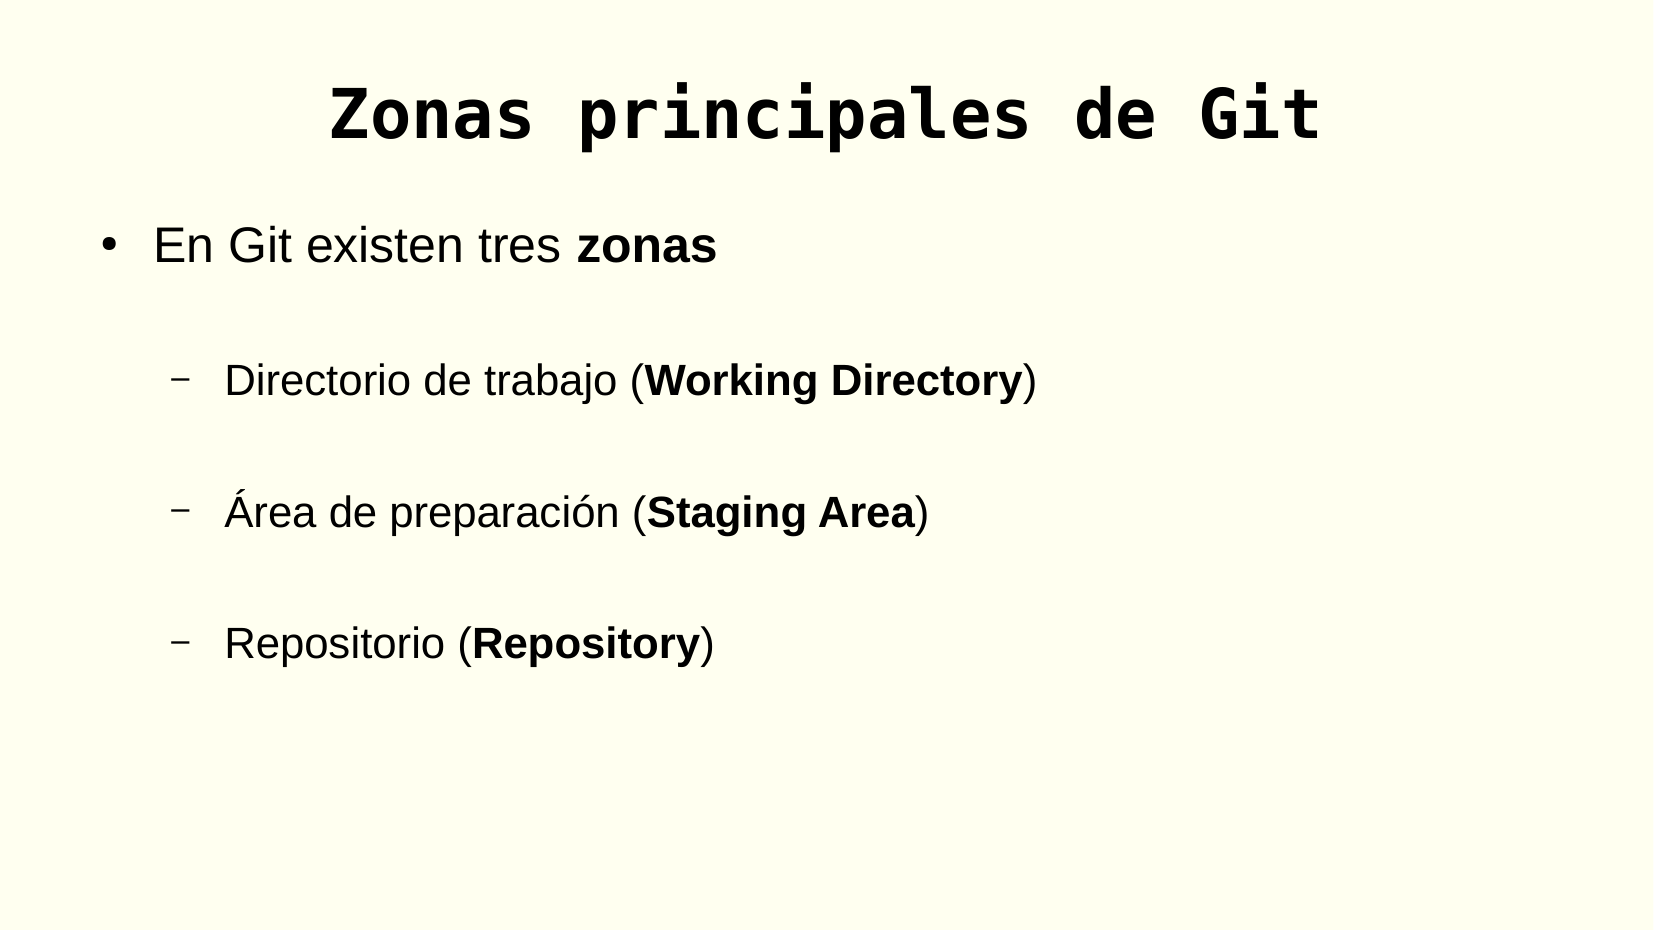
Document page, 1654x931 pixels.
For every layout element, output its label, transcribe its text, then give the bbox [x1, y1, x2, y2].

title Zonas principales de Git [82, 37, 1571, 193]
list En Git existen tres zonas Directorio de trabajo (Working Directory) Área de preparación (Staging Area) Repositorio (Repository) [82, 217, 1571, 758]
